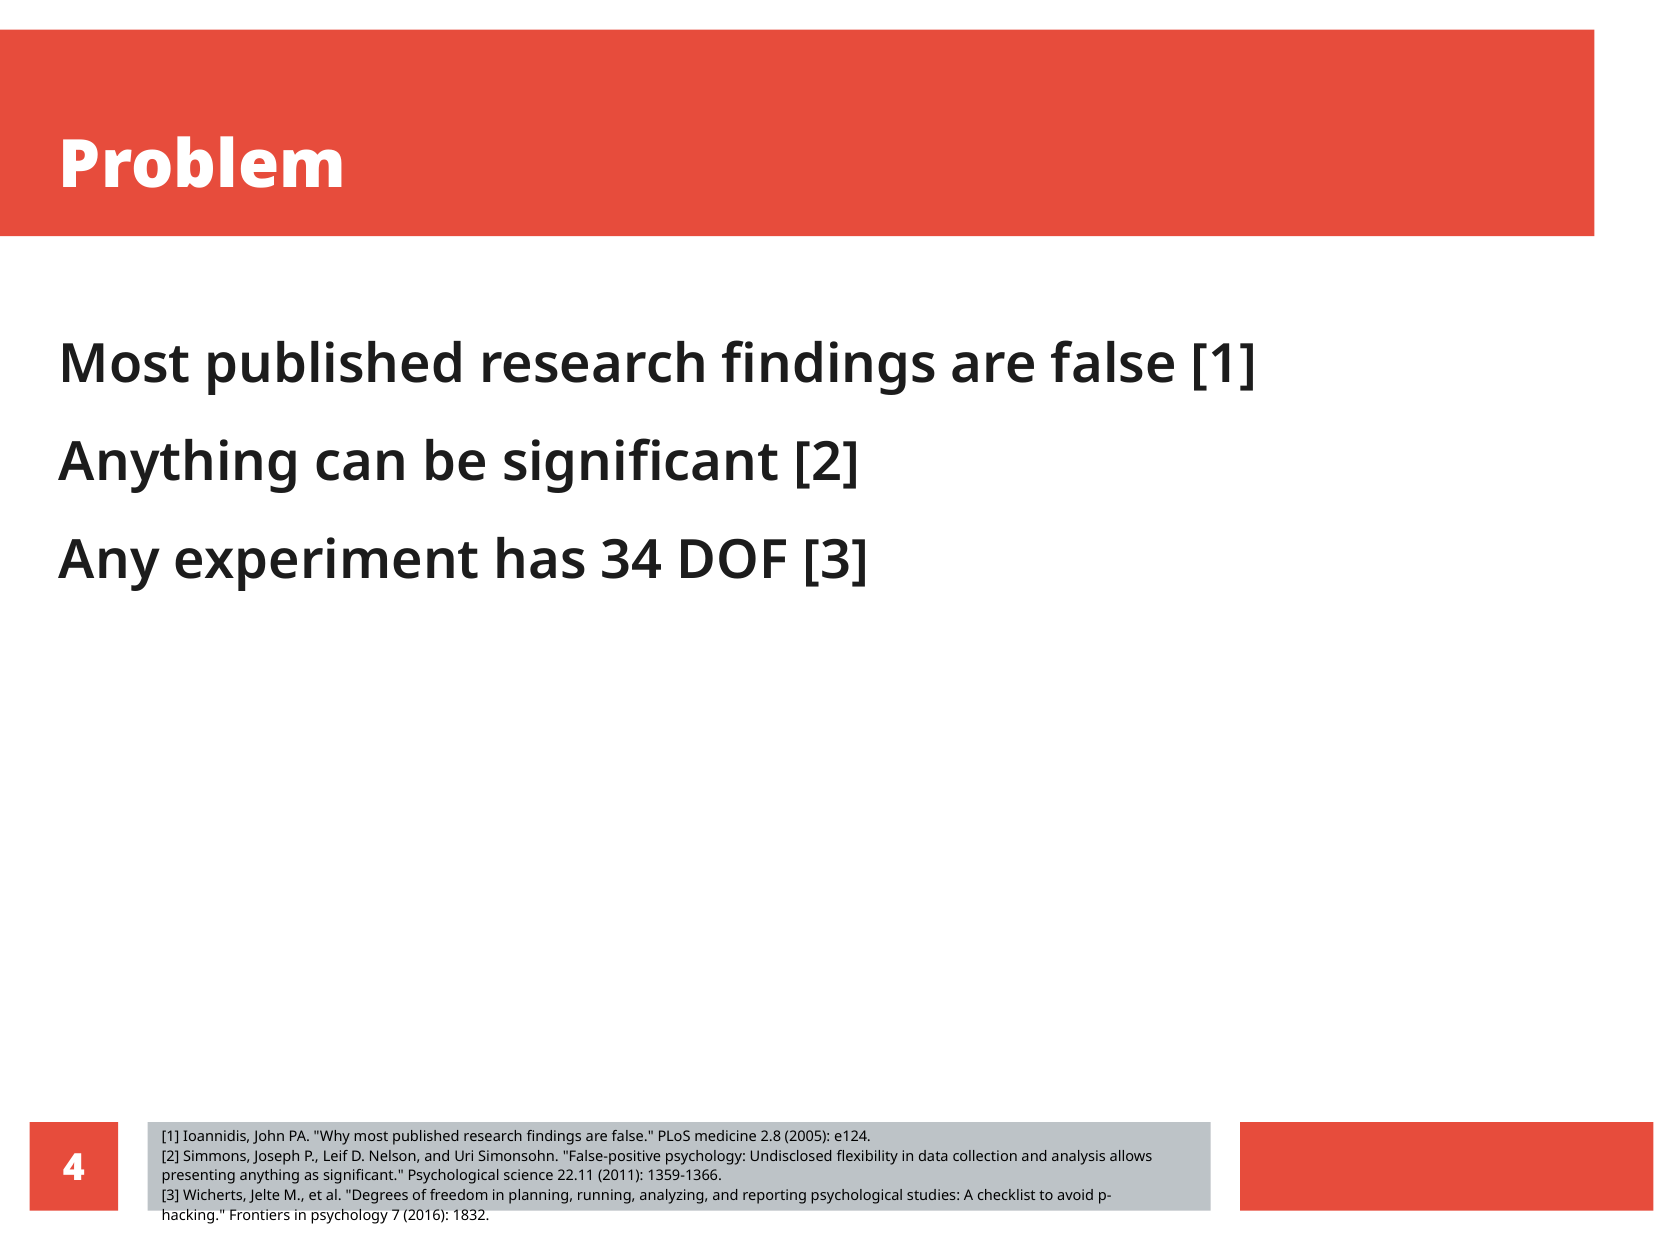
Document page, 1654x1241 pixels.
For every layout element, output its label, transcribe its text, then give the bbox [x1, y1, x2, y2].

title Problem [59, 59, 1595, 207]
list Most published research findings are false [1] Anything can be significant [2] Any experiment has 34 DOF [3] [59, 324, 1565, 1093]
text_box [1] Ioannidis, John PA. "Why most published research findings are false." PLoS medicine 2.8 (2005): e124. [2] Simmons, Joseph P., Leif D. Nelson, and Uri Simonsohn. "False-positive psychology: Undisclosed flexibility in data collection and analysis allows presenting anything as significant." Psychological science 22.11 (2011): 1359-1366. [3] Wicherts, Jelte M., et al. "Degrees of freedom in planning, running, analyzing, and reporting psychological studies: A checklist to avoid p-hacking." Frontiers in psychology 7 (2016): 1832. [146, 1118, 1178, 1219]
